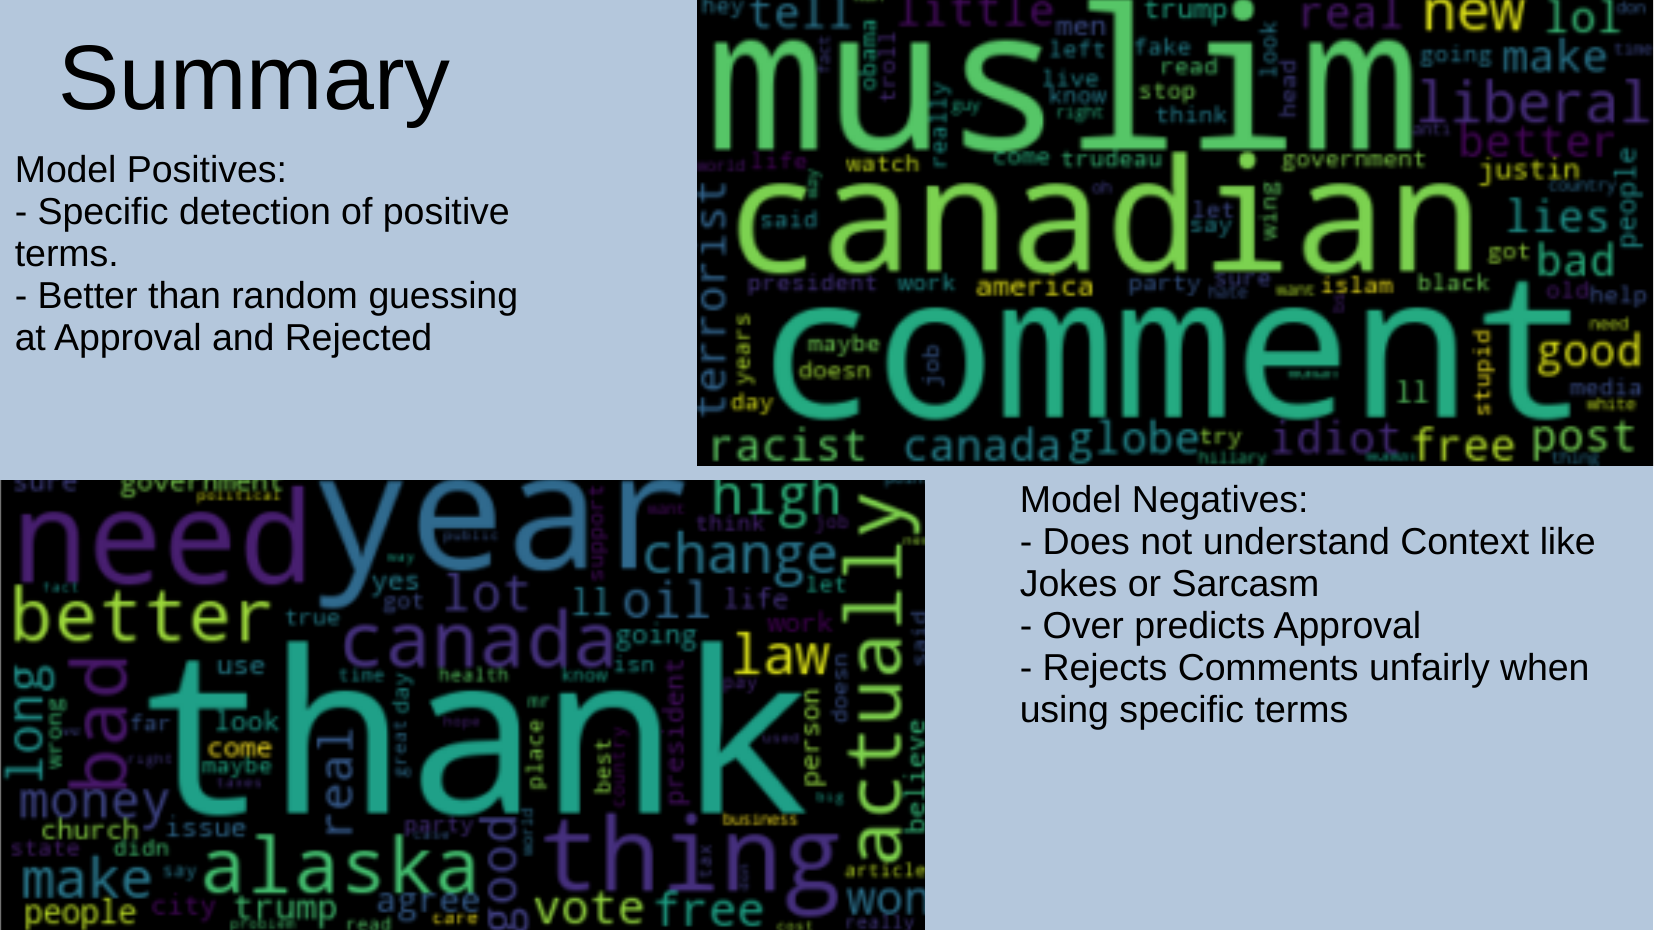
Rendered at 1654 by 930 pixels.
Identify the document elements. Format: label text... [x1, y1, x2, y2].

picture [697, 0, 1654, 466]
picture [0, 479, 925, 930]
text_box Model Positives: - Specific detection of positive terms. - Better than random guessing at Approval and Rejected [0, 141, 571, 450]
title Summary [0, 0, 676, 156]
text_box Model Negatives: - Does not understand Context like Jokes or Sarcasm - Over predicts Approval - Rejects Comments unfairly when using specific terms [1005, 471, 1639, 781]
